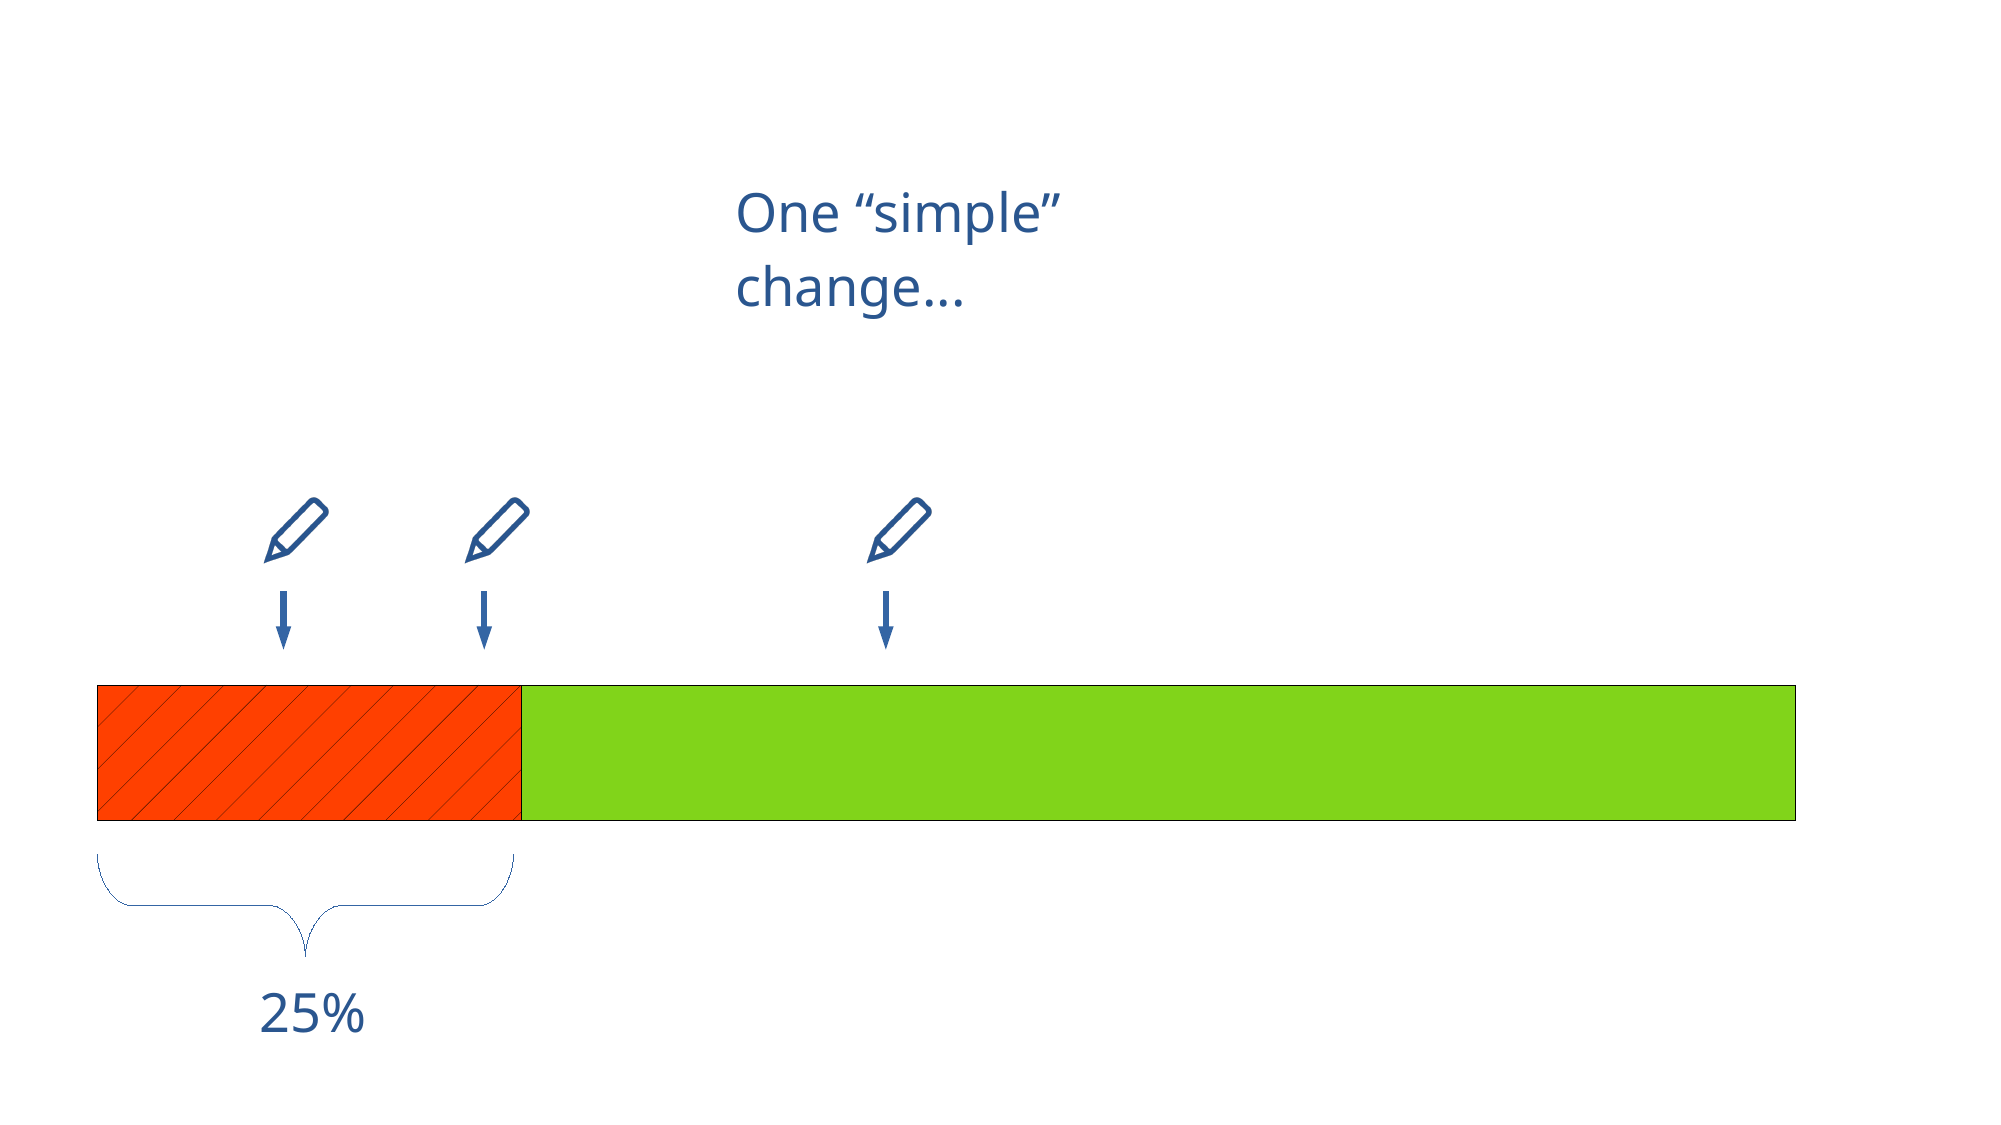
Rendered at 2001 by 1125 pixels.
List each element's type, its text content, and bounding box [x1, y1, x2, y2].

text_box One “simple” change... [720, 167, 1304, 308]
text_box 25% [237, 971, 390, 1051]
picture [840, 473, 959, 592]
picture [438, 473, 557, 592]
text_box [97, 685, 1796, 821]
picture [237, 473, 356, 592]
